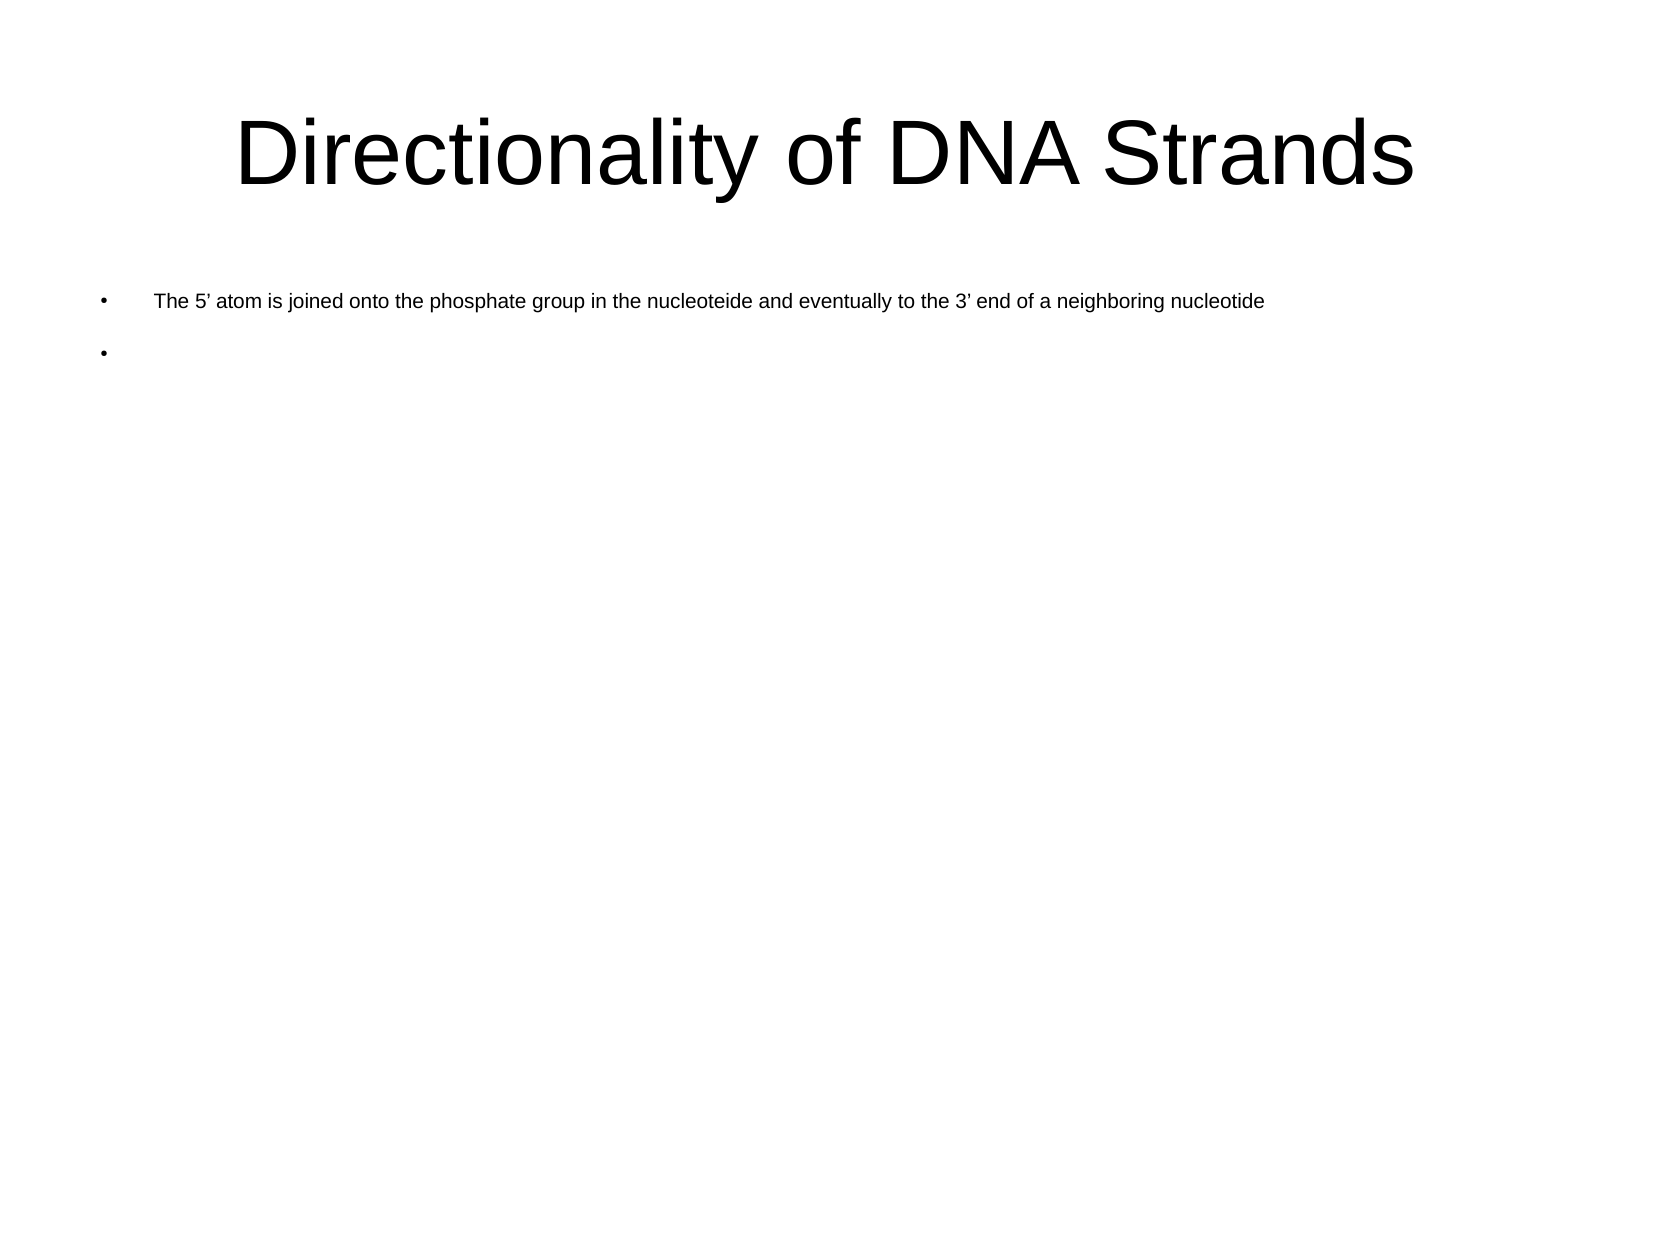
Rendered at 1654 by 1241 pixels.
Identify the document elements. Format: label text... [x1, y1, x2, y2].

title Directionality of DNA Strands [82, 49, 1571, 257]
list The 5’ atom is joined onto the phosphate group in the nucleoteide and eventually to the 3’ end of a neighboring nucleotide [82, 290, 1571, 1217]
